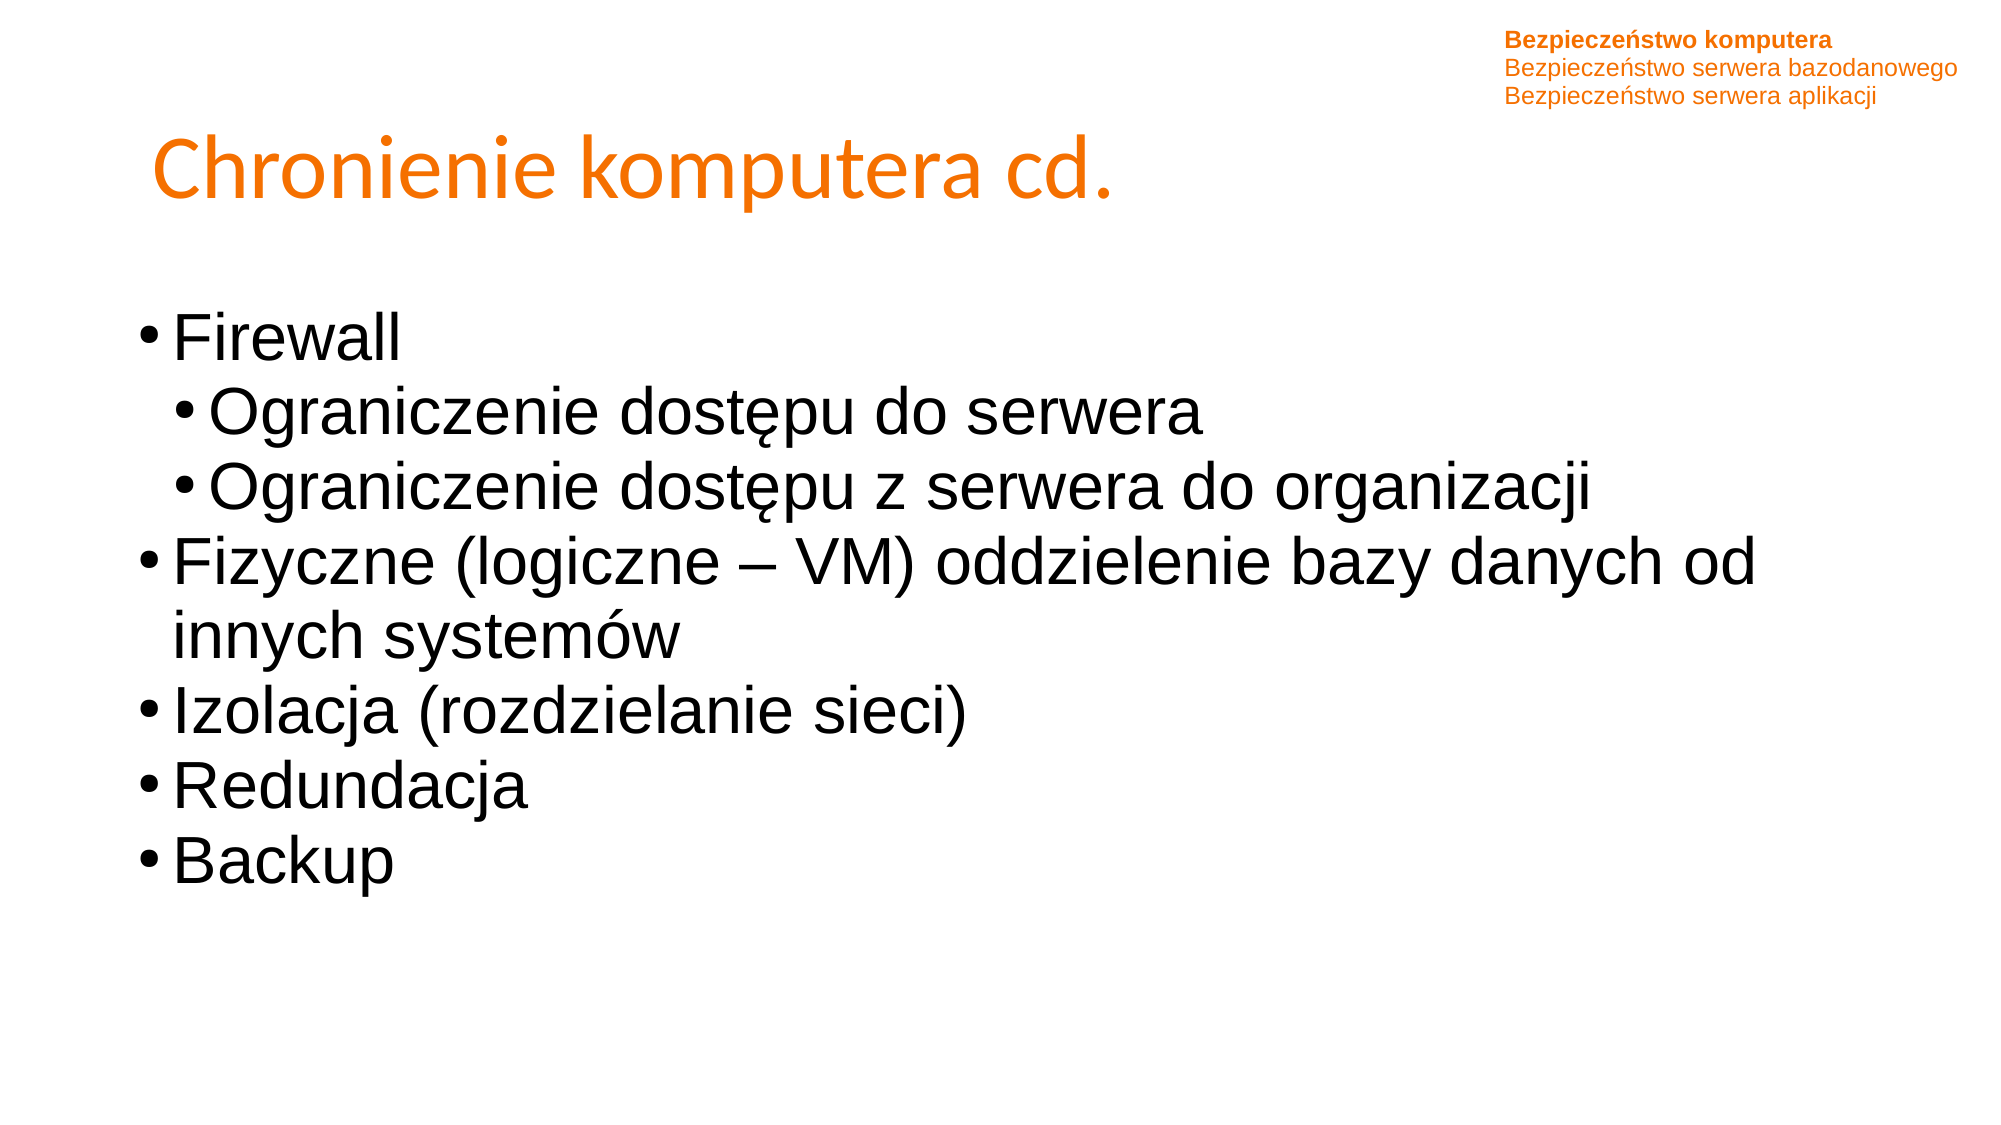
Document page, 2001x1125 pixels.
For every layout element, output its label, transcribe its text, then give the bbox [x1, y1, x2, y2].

title Chronienie komputera cd. [137, 59, 1863, 278]
text_box Bezpieczeństwo komputera Bezpieczeństwo serwera bazodanowego Bezpieczeństwo serwera aplikacji [1489, 18, 2000, 122]
subtitle Firewall Ograniczenie dostępu do serwera Ograniczenie dostępu z serwera do organizacji Fizyczne (logiczne – VM) oddzielenie bazy danych od innych systemów Izolacja (rozdzielanie sieci) Redundacja Backup [137, 299, 1863, 1014]
